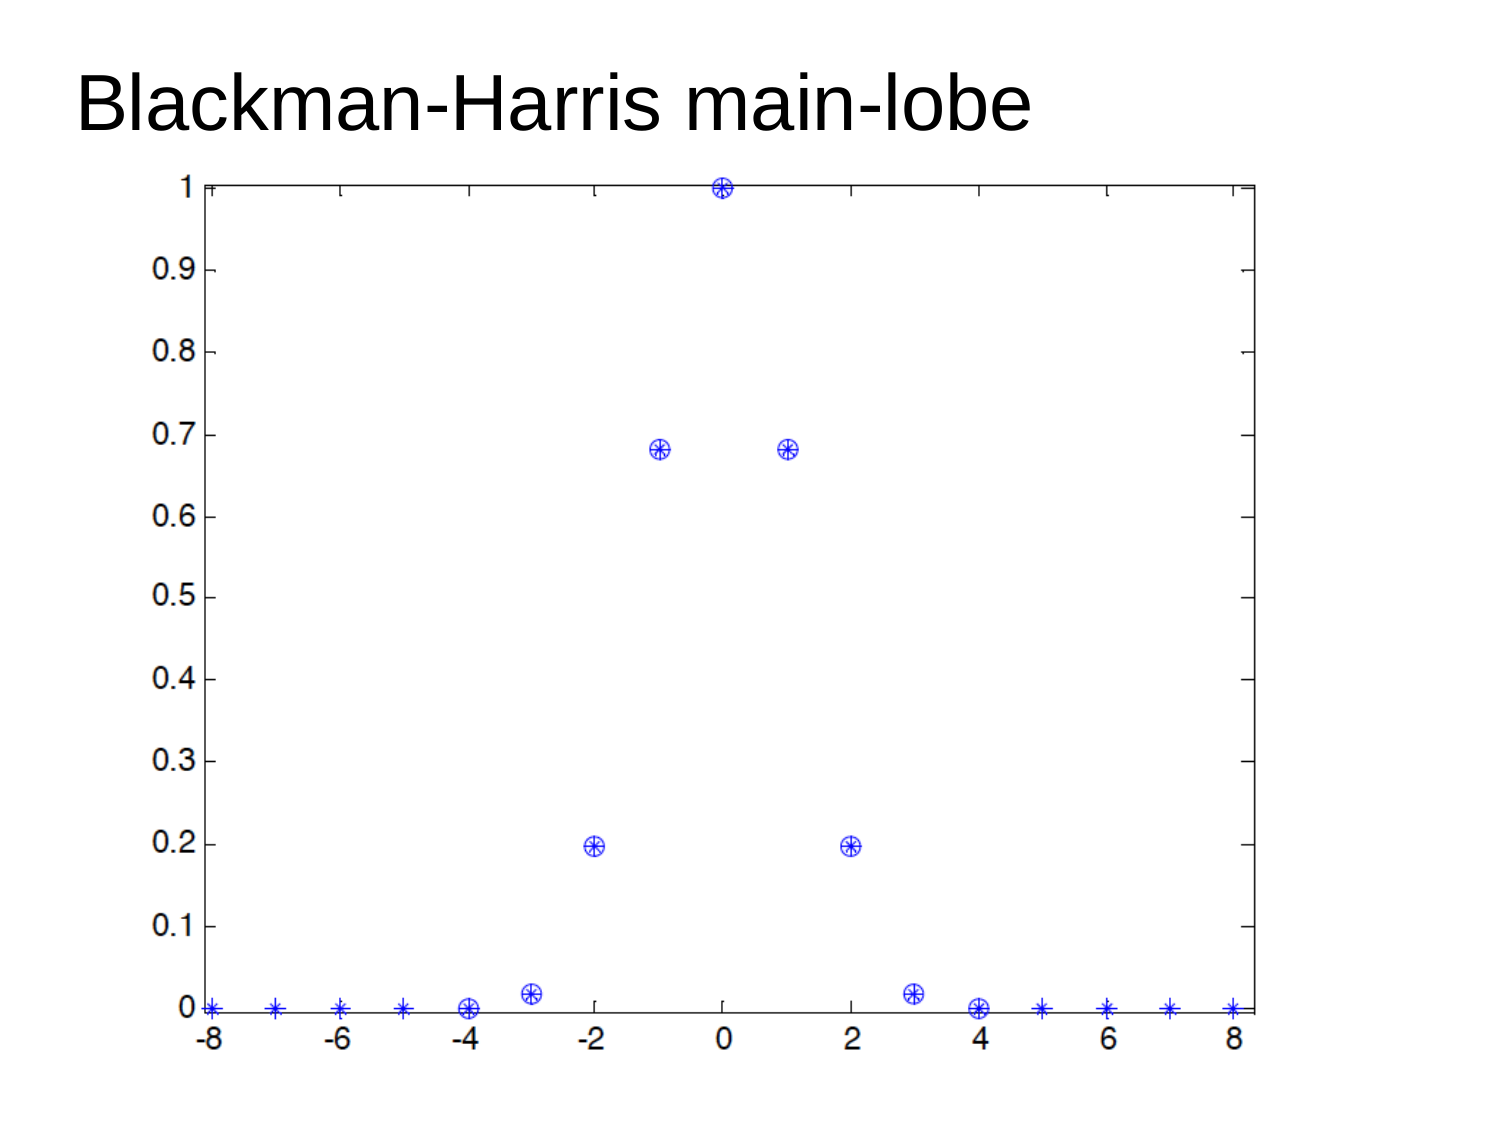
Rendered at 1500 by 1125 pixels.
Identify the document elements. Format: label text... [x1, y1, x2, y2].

title Blackman-Harris main-lobe [75, 9, 1425, 198]
picture [137, 149, 1303, 1100]
